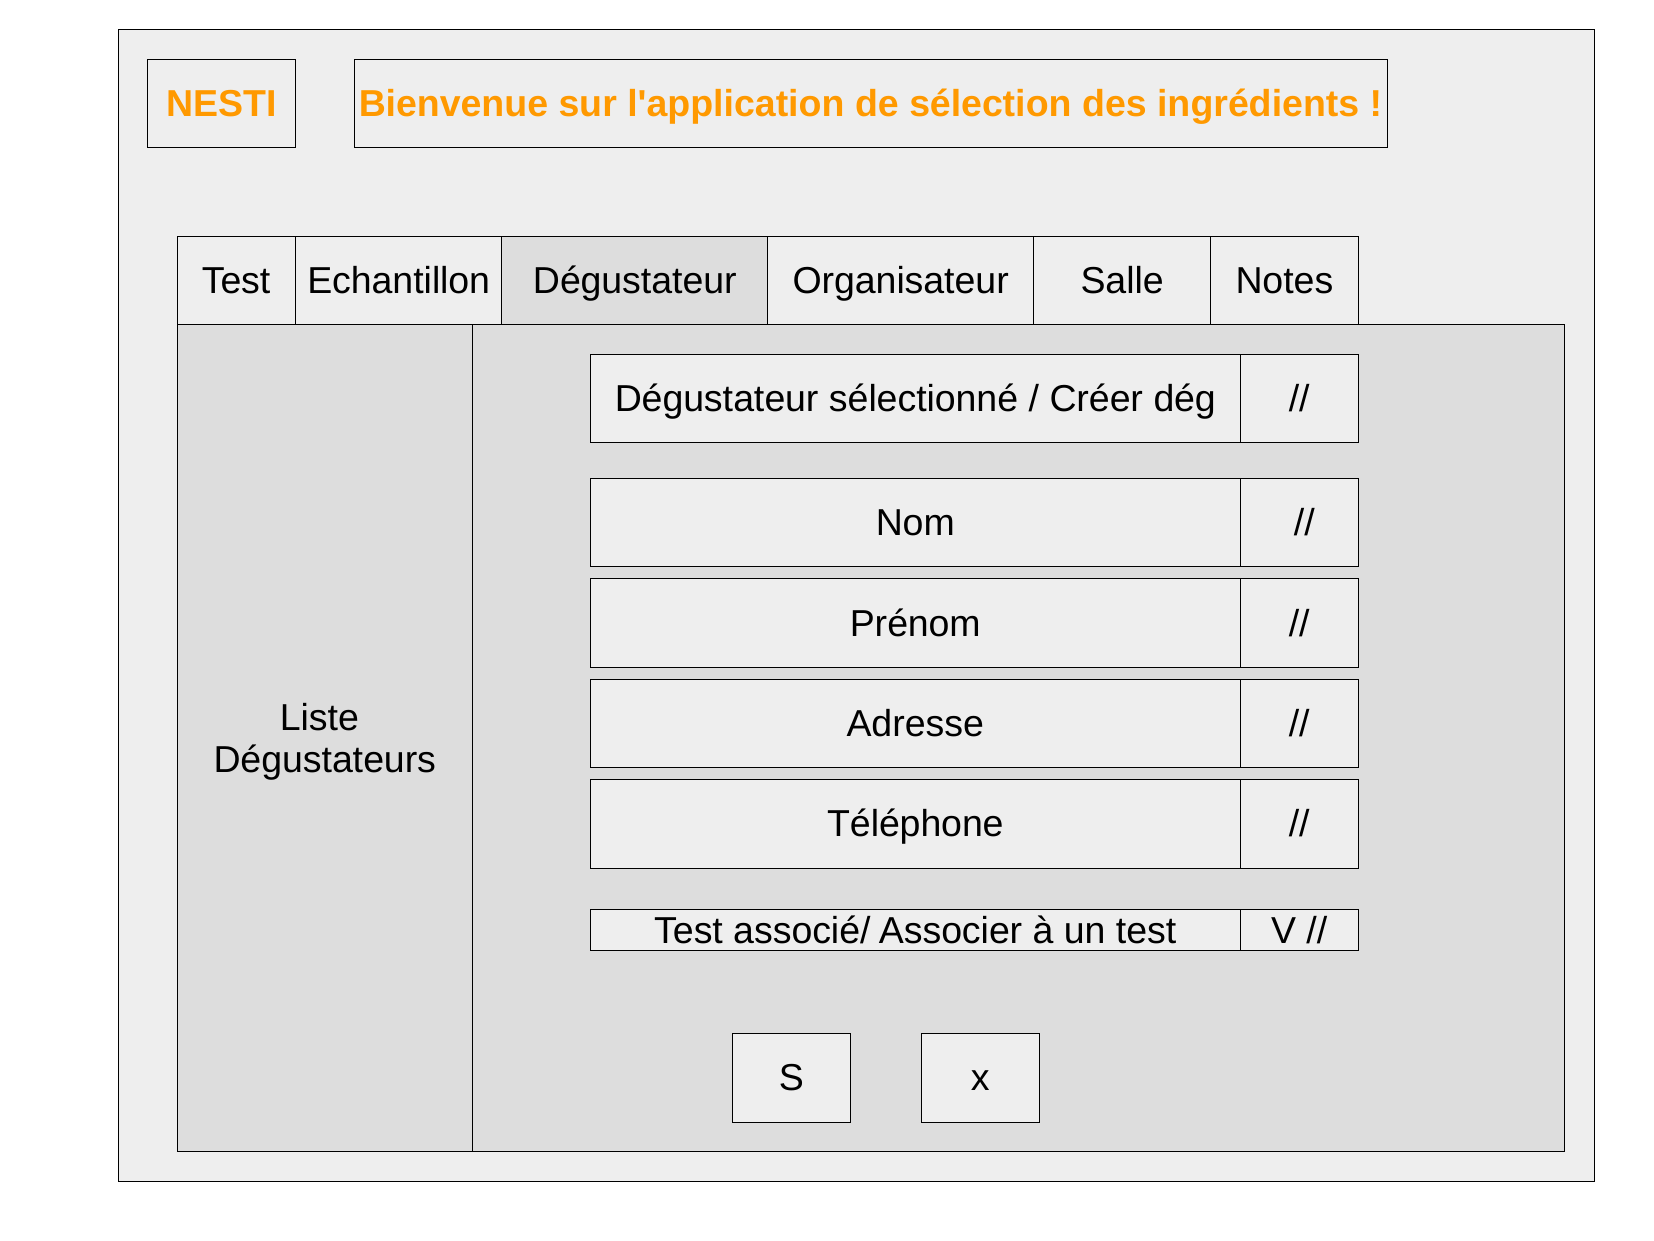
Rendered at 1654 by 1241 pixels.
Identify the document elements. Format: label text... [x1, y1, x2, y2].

text_box V // [1240, 909, 1359, 951]
text_box Nom [590, 478, 1240, 567]
text_box Test associé/ Associer à un test [590, 909, 1240, 951]
text_box [118, 29, 1595, 1182]
text_box Prénom [590, 578, 1240, 668]
text_box // [1240, 779, 1359, 869]
text_box x [921, 1033, 1040, 1123]
text_box NESTI [147, 59, 296, 148]
text_box Bienvenue sur l'application de sélection des ingrédients ! [354, 59, 1388, 148]
text_box Organisateur [767, 236, 1033, 324]
text_box Test [177, 236, 296, 324]
text_box // [1240, 679, 1359, 768]
text_box // [1240, 578, 1359, 668]
text_box Dégustateur sélectionné / Créer dég [590, 354, 1240, 443]
text_box Salle [1033, 236, 1210, 324]
text_box Adresse [590, 679, 1240, 768]
text_box Téléphone [590, 779, 1240, 869]
text_box S [732, 1033, 851, 1123]
text_box Notes [1210, 236, 1359, 324]
text_box // [1240, 354, 1359, 443]
text_box Dégustateur [501, 236, 767, 324]
text_box // [1240, 478, 1359, 567]
text_box Liste Dégustateurs [177, 324, 473, 1152]
text_box Echantillon [296, 236, 501, 324]
